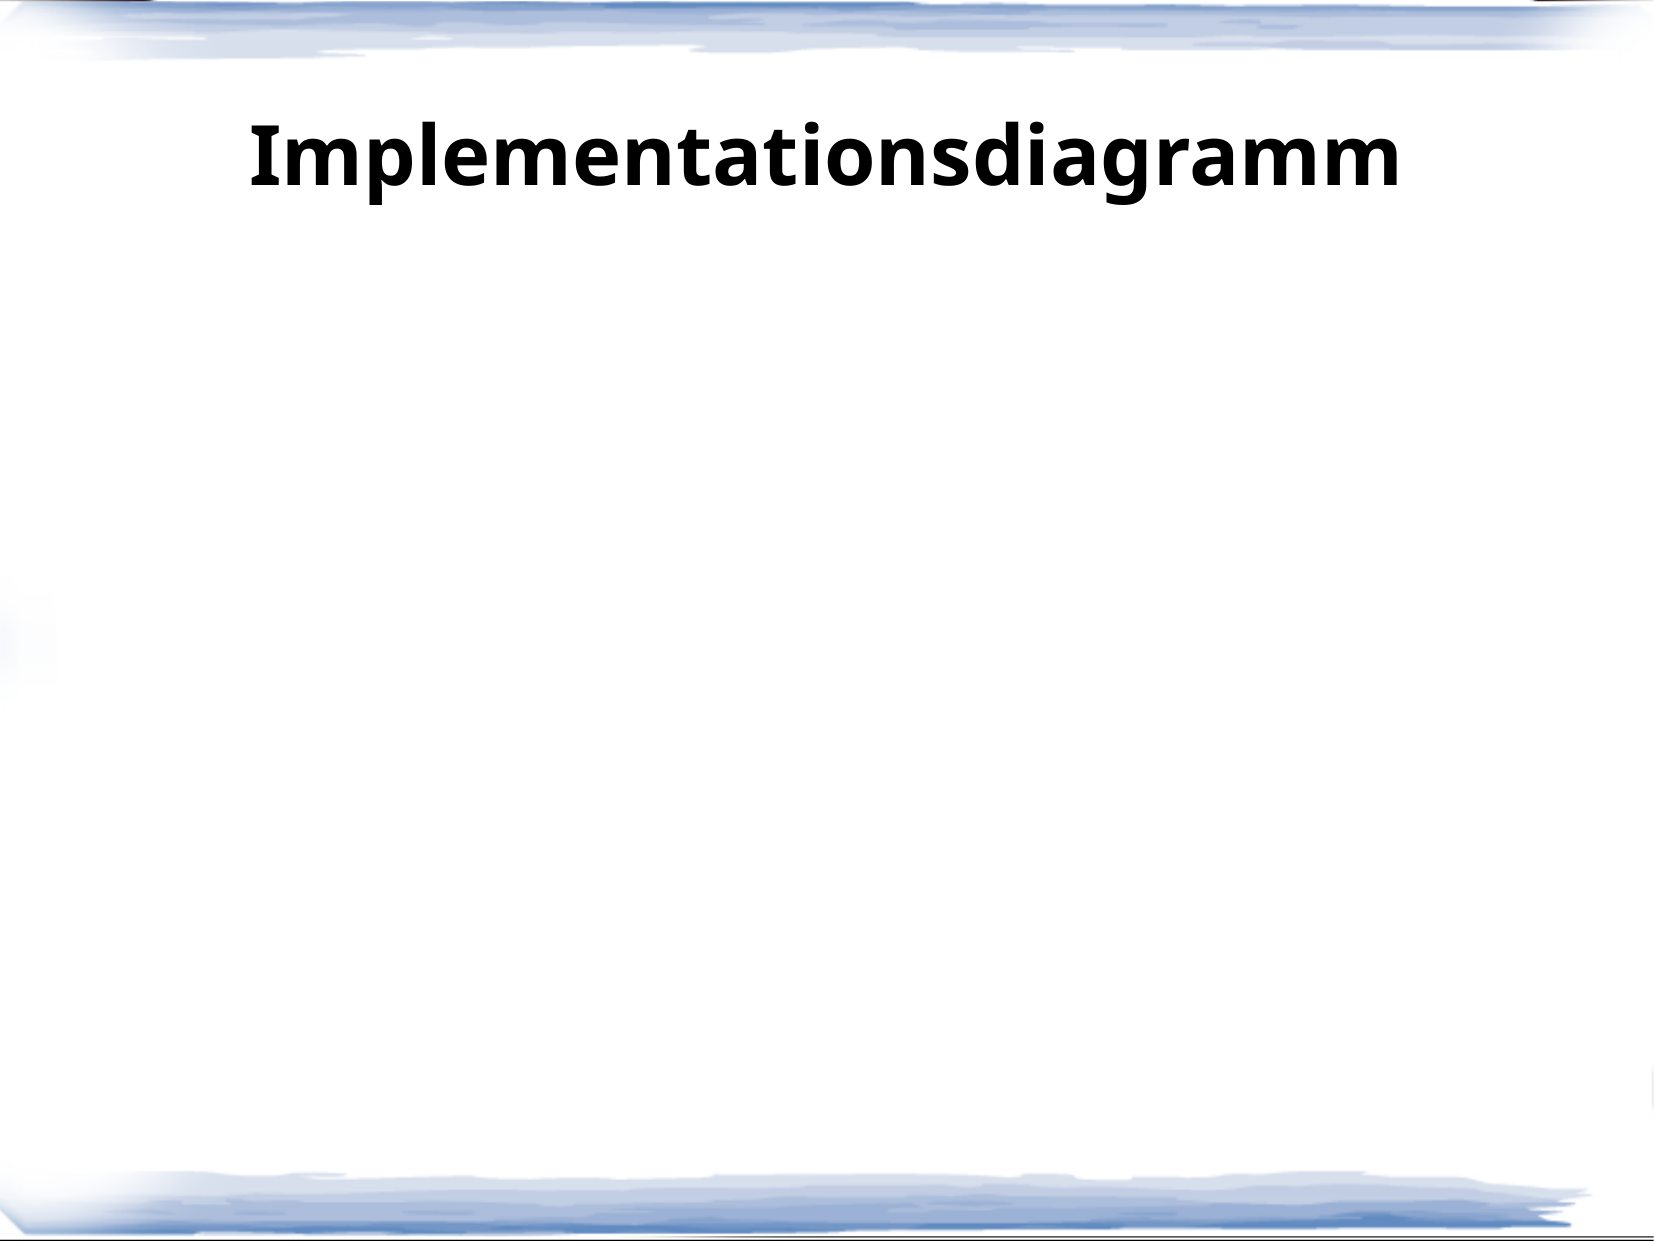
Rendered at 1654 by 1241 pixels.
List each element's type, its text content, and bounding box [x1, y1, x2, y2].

title Implementationsdiagramm [82, 49, 1571, 257]
picture [0, 0, 1654, 1241]
